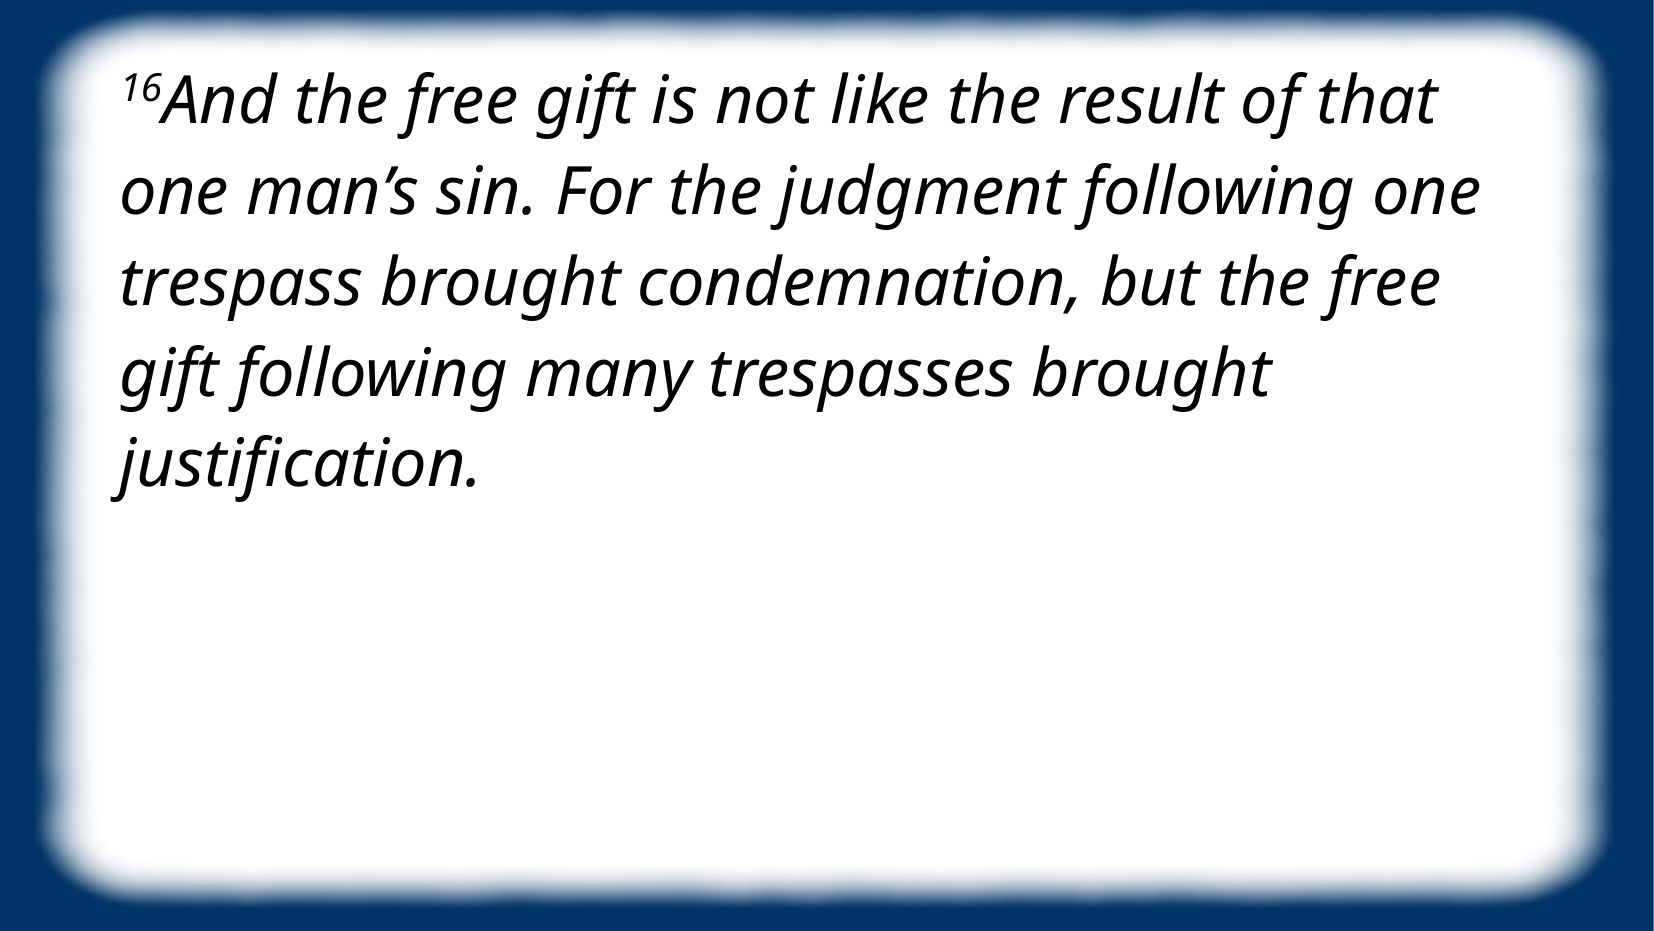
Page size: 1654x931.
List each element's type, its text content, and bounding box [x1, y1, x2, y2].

picture [0, 0, 1654, 931]
text_box 16And the free gift is not like the result of that one man’s sin. For the judgment following one trespass brought condemnation, but the free gift following many trespasses brought justification. [105, 45, 1561, 504]
